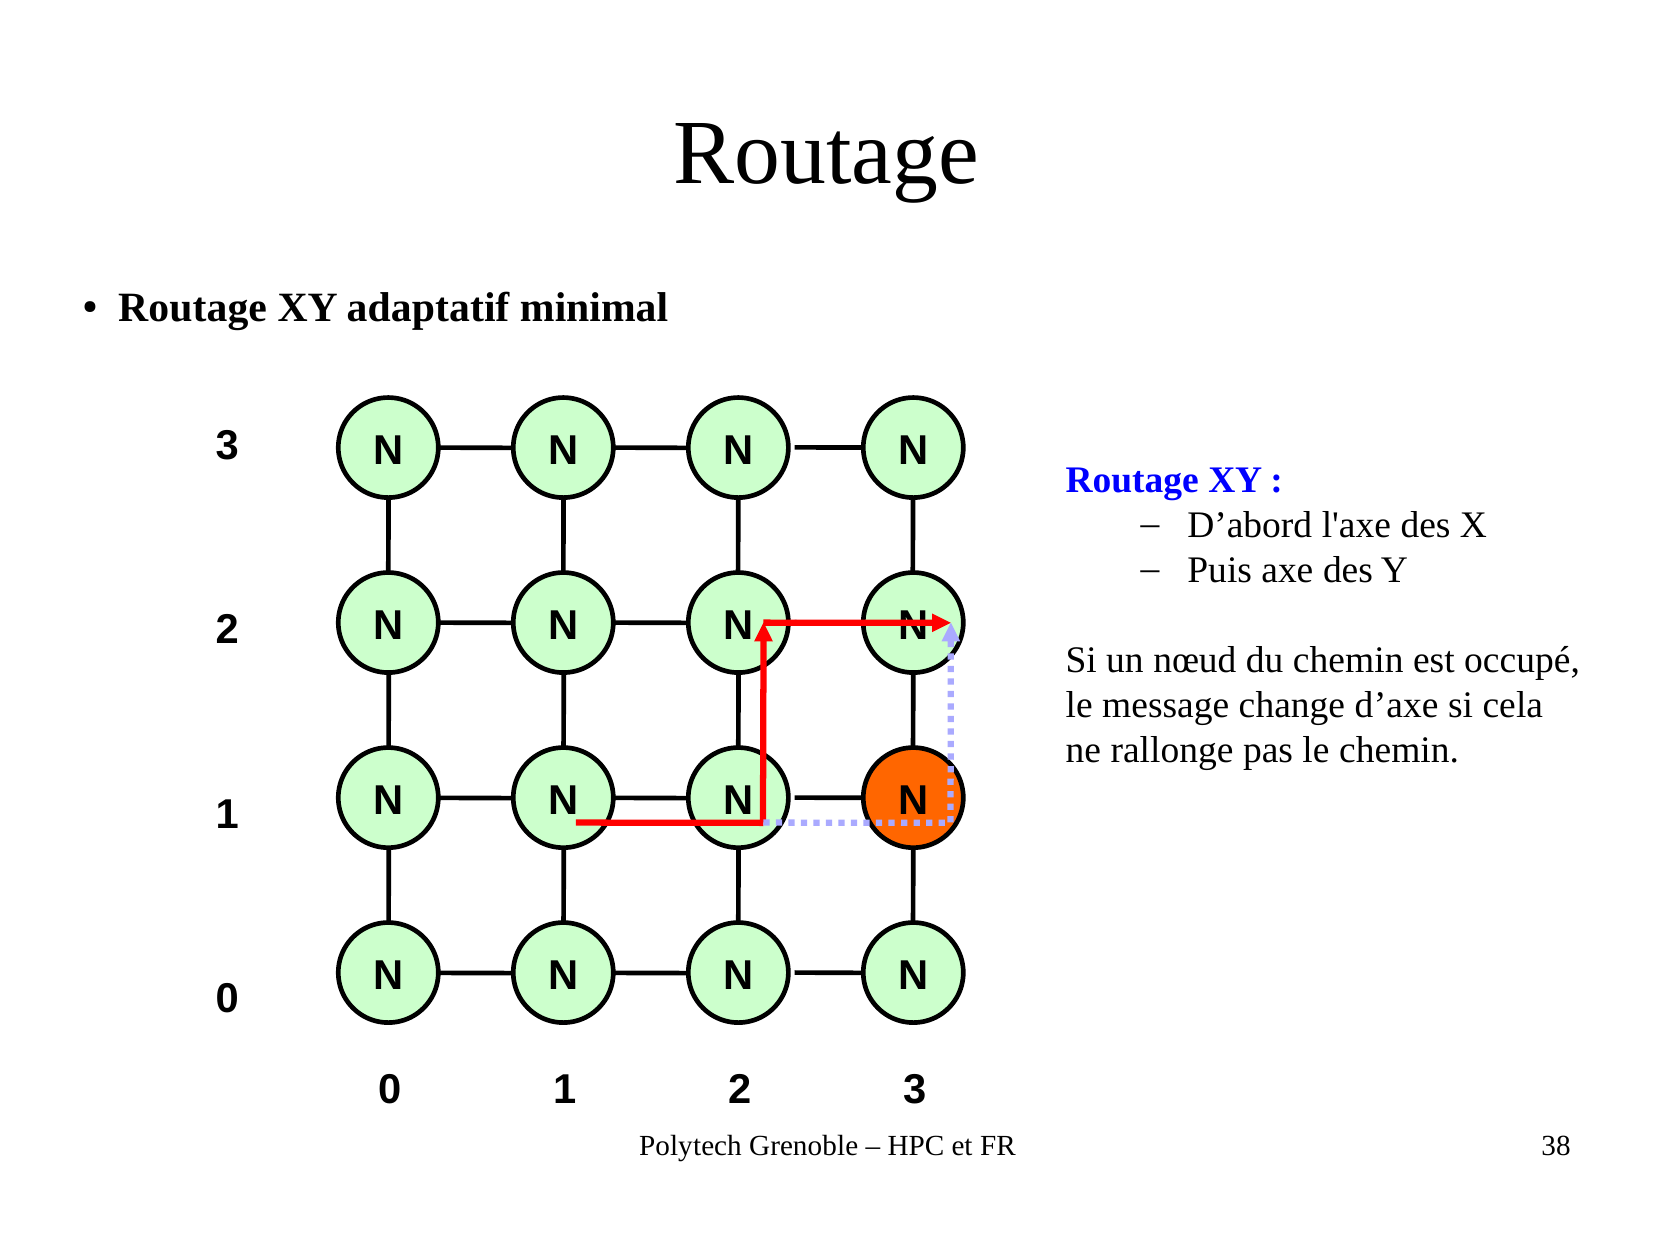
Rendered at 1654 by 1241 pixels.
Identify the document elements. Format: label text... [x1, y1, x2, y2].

text_box N [338, 397, 439, 498]
list Routage XY adaptatif minimal [82, 213, 1571, 378]
text_box N [697, 756, 789, 848]
text_box N [688, 747, 760, 819]
text_box 3 [888, 1053, 942, 1170]
text_box N [863, 922, 964, 1023]
text_box N [863, 572, 964, 640]
text_box N [513, 747, 614, 848]
text_box N [863, 747, 964, 848]
title Routage [82, 49, 1571, 213]
text_box N [688, 922, 789, 1023]
text_box 0 [200, 963, 254, 1079]
text_box N [513, 572, 614, 673]
text_box N [863, 625, 960, 673]
text_box N [688, 397, 789, 498]
text_box N [338, 572, 439, 673]
text_box Routage XY : D’abord l'axe des X Puis axe des Y Si un nœud du chemin est occupé, le message change d’axe si cela ne rallonge pas le chemin. [1050, 447, 1606, 778]
text_box 2 [200, 594, 254, 710]
text_box N [766, 626, 789, 664]
text_box N [513, 922, 614, 1023]
text_box N [338, 747, 439, 848]
text_box 1 [200, 778, 254, 895]
text_box N [688, 572, 789, 673]
text_box 2 [713, 1053, 767, 1170]
text_box 0 [363, 1053, 417, 1170]
text_box N [513, 397, 614, 498]
text_box 3 [200, 410, 254, 526]
text_box N [338, 922, 439, 1023]
text_box 1 [538, 1053, 592, 1170]
text_box N [863, 397, 964, 498]
